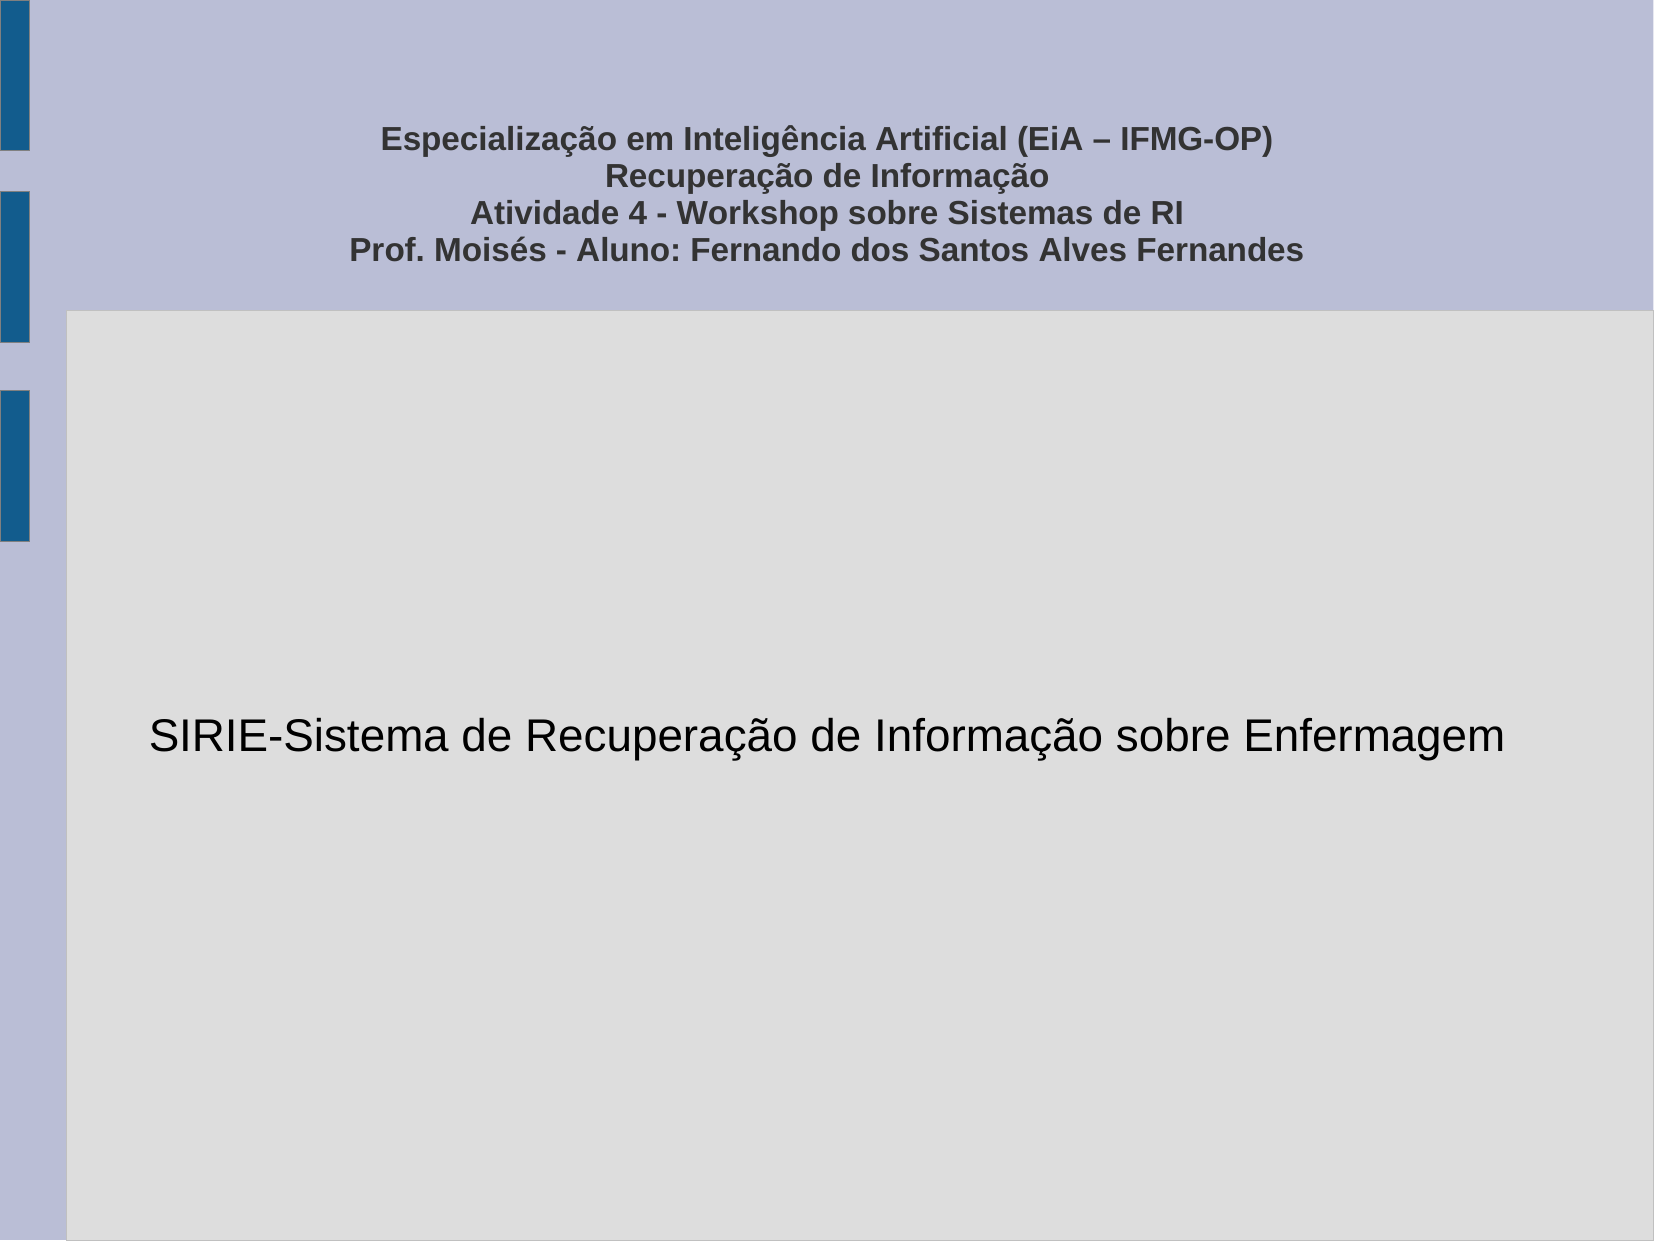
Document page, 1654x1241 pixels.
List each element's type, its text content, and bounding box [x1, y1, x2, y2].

subtitle SIRIE-Sistema de Recuperação de Informação sobre Enfermagem [121, 344, 1534, 1127]
title Especialização em Inteligência Artificial (EiA – IFMG-OP) Recuperação de Informação Atividade 4 - Workshop sobre Sistemas de RI Prof. Moisés - Aluno: Fernando dos Santos Alves Fernandes [121, 91, 1534, 299]
